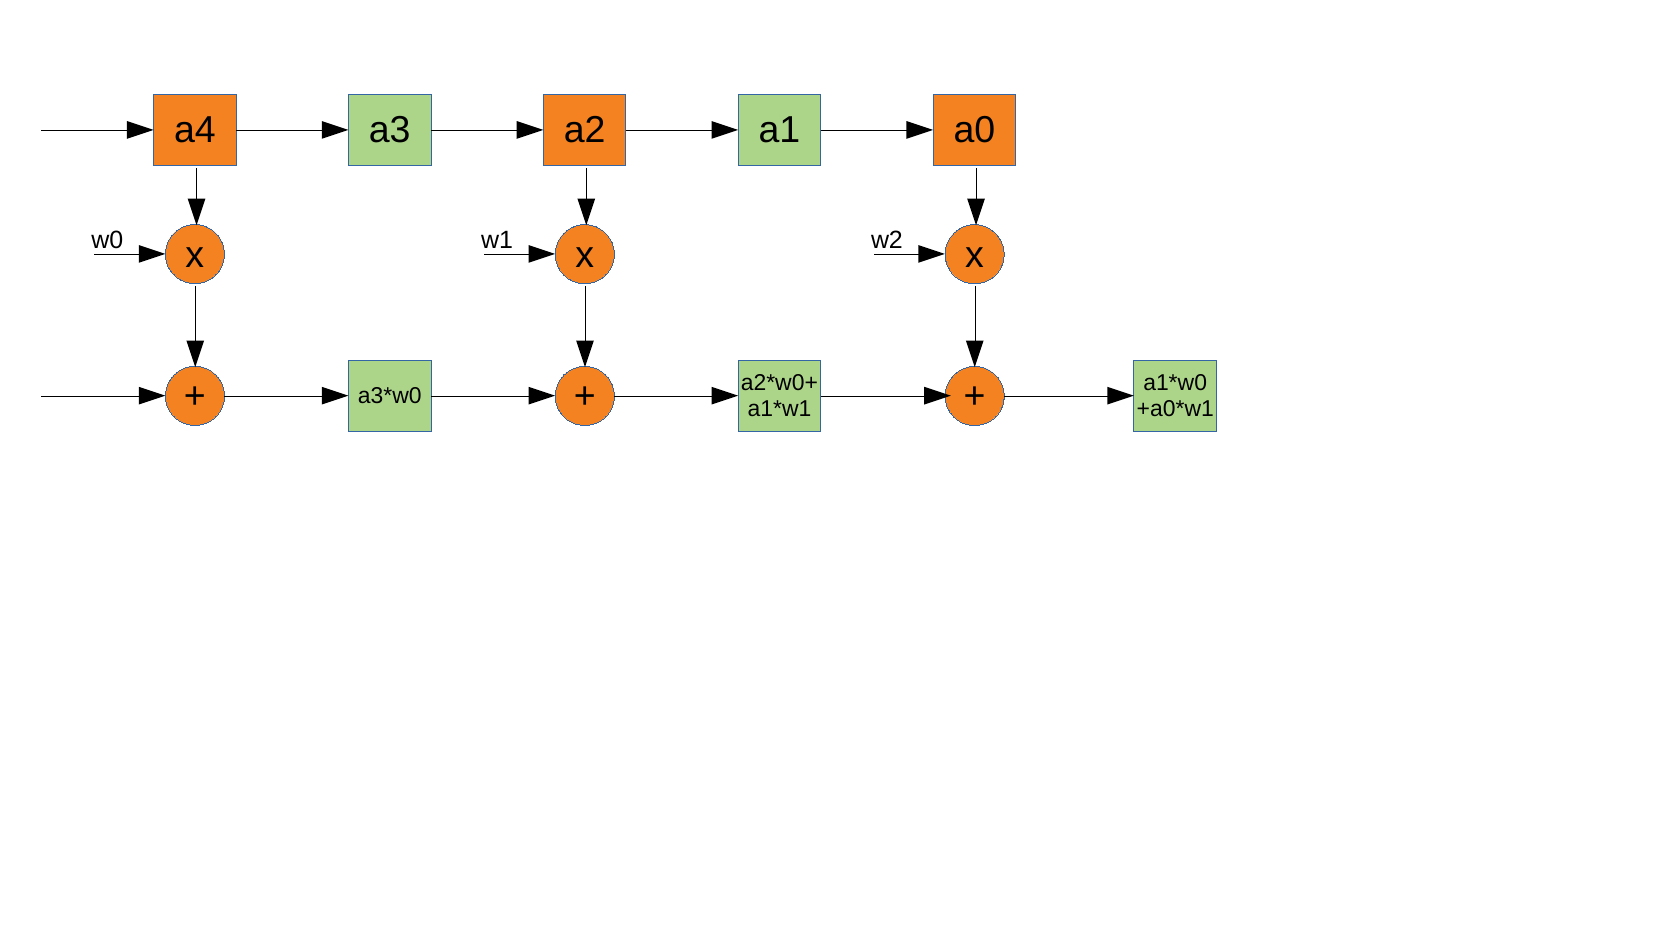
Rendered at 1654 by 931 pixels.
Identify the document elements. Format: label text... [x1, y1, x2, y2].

text_box a1 [738, 94, 821, 166]
text_box a3*w0 [348, 360, 432, 432]
text_box x [555, 224, 615, 284]
text_box a4 [153, 94, 237, 166]
text_box + [555, 366, 615, 426]
text_box x [165, 224, 225, 284]
text_box a0 [933, 94, 1016, 166]
text_box a2*w0+ a1*w1 [738, 360, 821, 432]
text_box x [945, 224, 1005, 284]
text_box a1*w0 +a0*w1 [1133, 360, 1217, 432]
text_box a3 [348, 94, 432, 166]
text_box a2 [543, 94, 626, 166]
text_box + [945, 366, 1005, 426]
text_box w2 [856, 218, 918, 262]
text_box w0 [76, 218, 139, 262]
text_box w1 [466, 218, 529, 262]
text_box + [165, 366, 225, 426]
